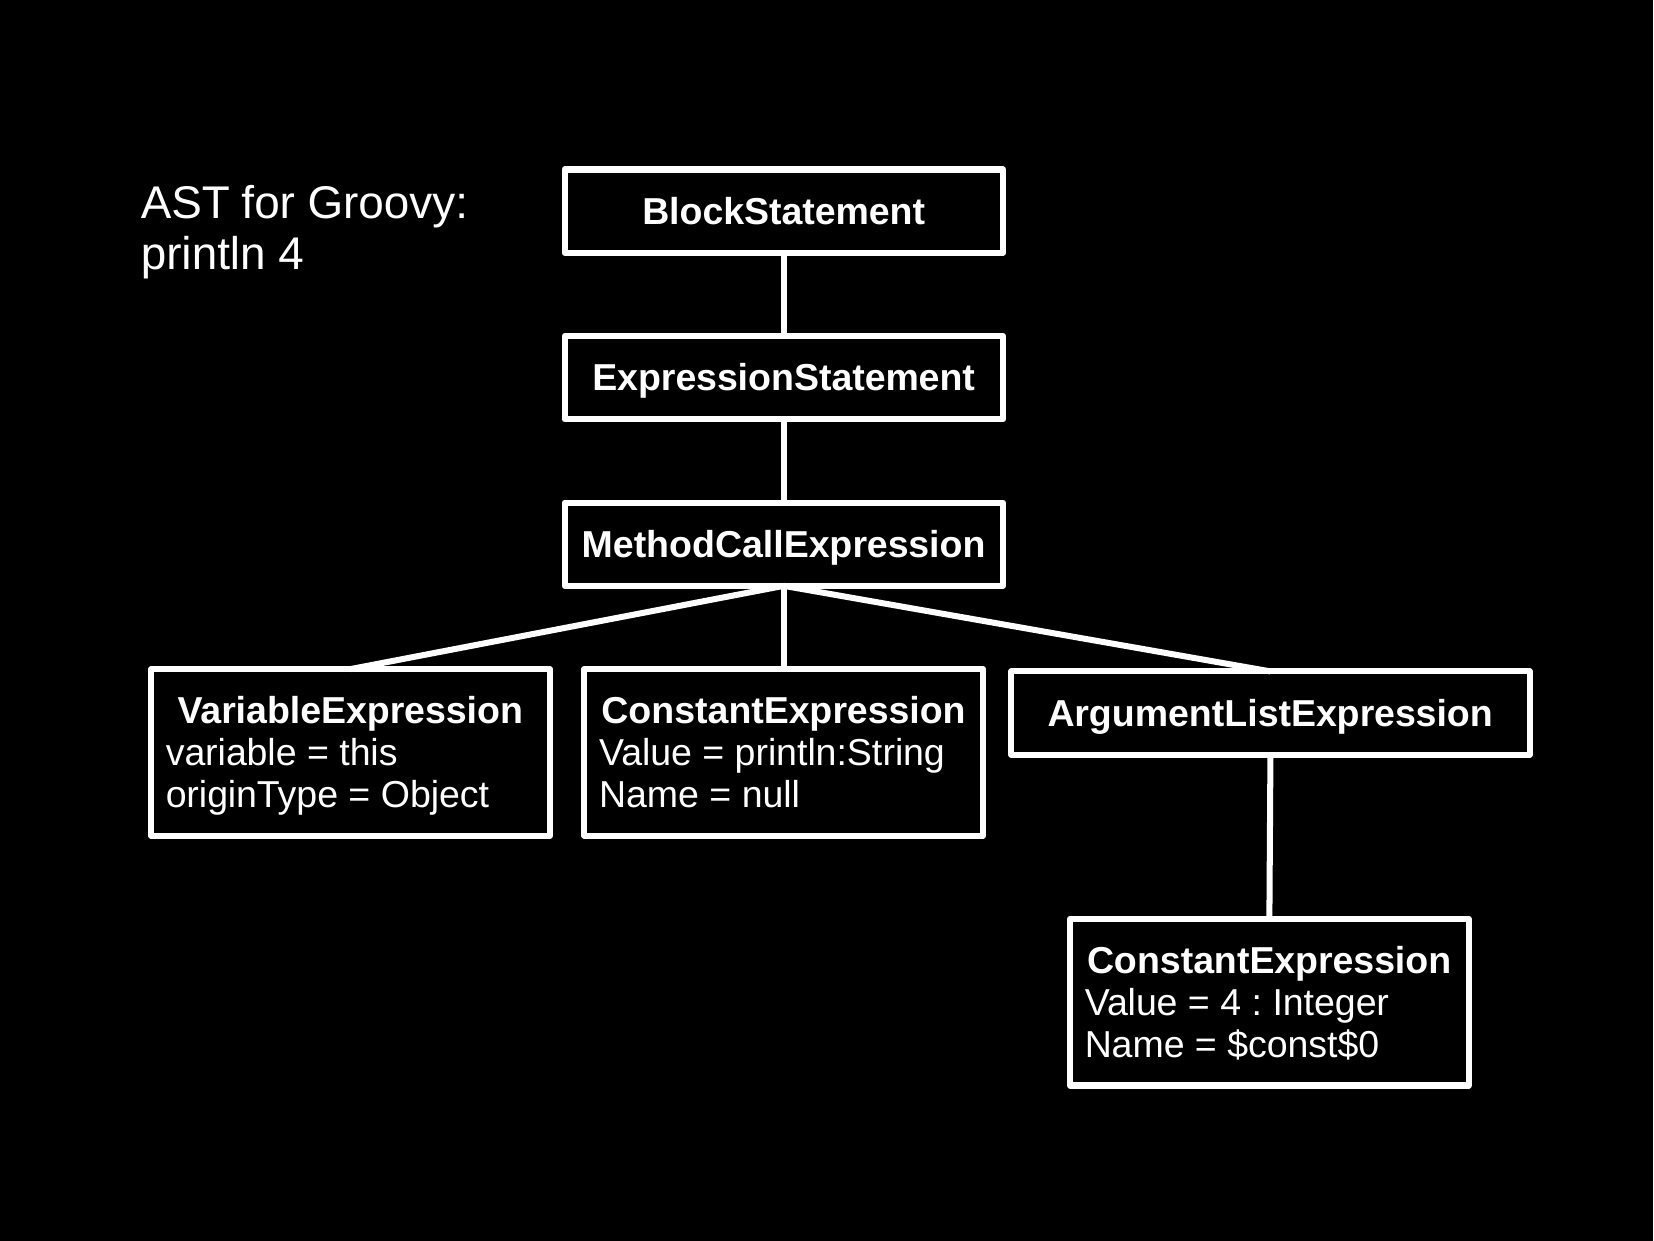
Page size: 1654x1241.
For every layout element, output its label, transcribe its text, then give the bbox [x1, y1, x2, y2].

text_box ConstantExpression Value = 4 : Integer Name = $const$0 [1070, 918, 1469, 1086]
text_box ConstantExpression Value = println:String Name = null [584, 669, 984, 836]
text_box VariableExpression variable = this originType = Object [151, 669, 550, 836]
text_box ExpressionStatement [564, 336, 1004, 420]
text_box BlockStatement [564, 169, 1004, 253]
text_box ArgumentListExpression [1011, 671, 1530, 755]
text_box MethodCallExpression [564, 502, 1004, 586]
text_box AST for Groovy: println 4 [126, 169, 526, 340]
